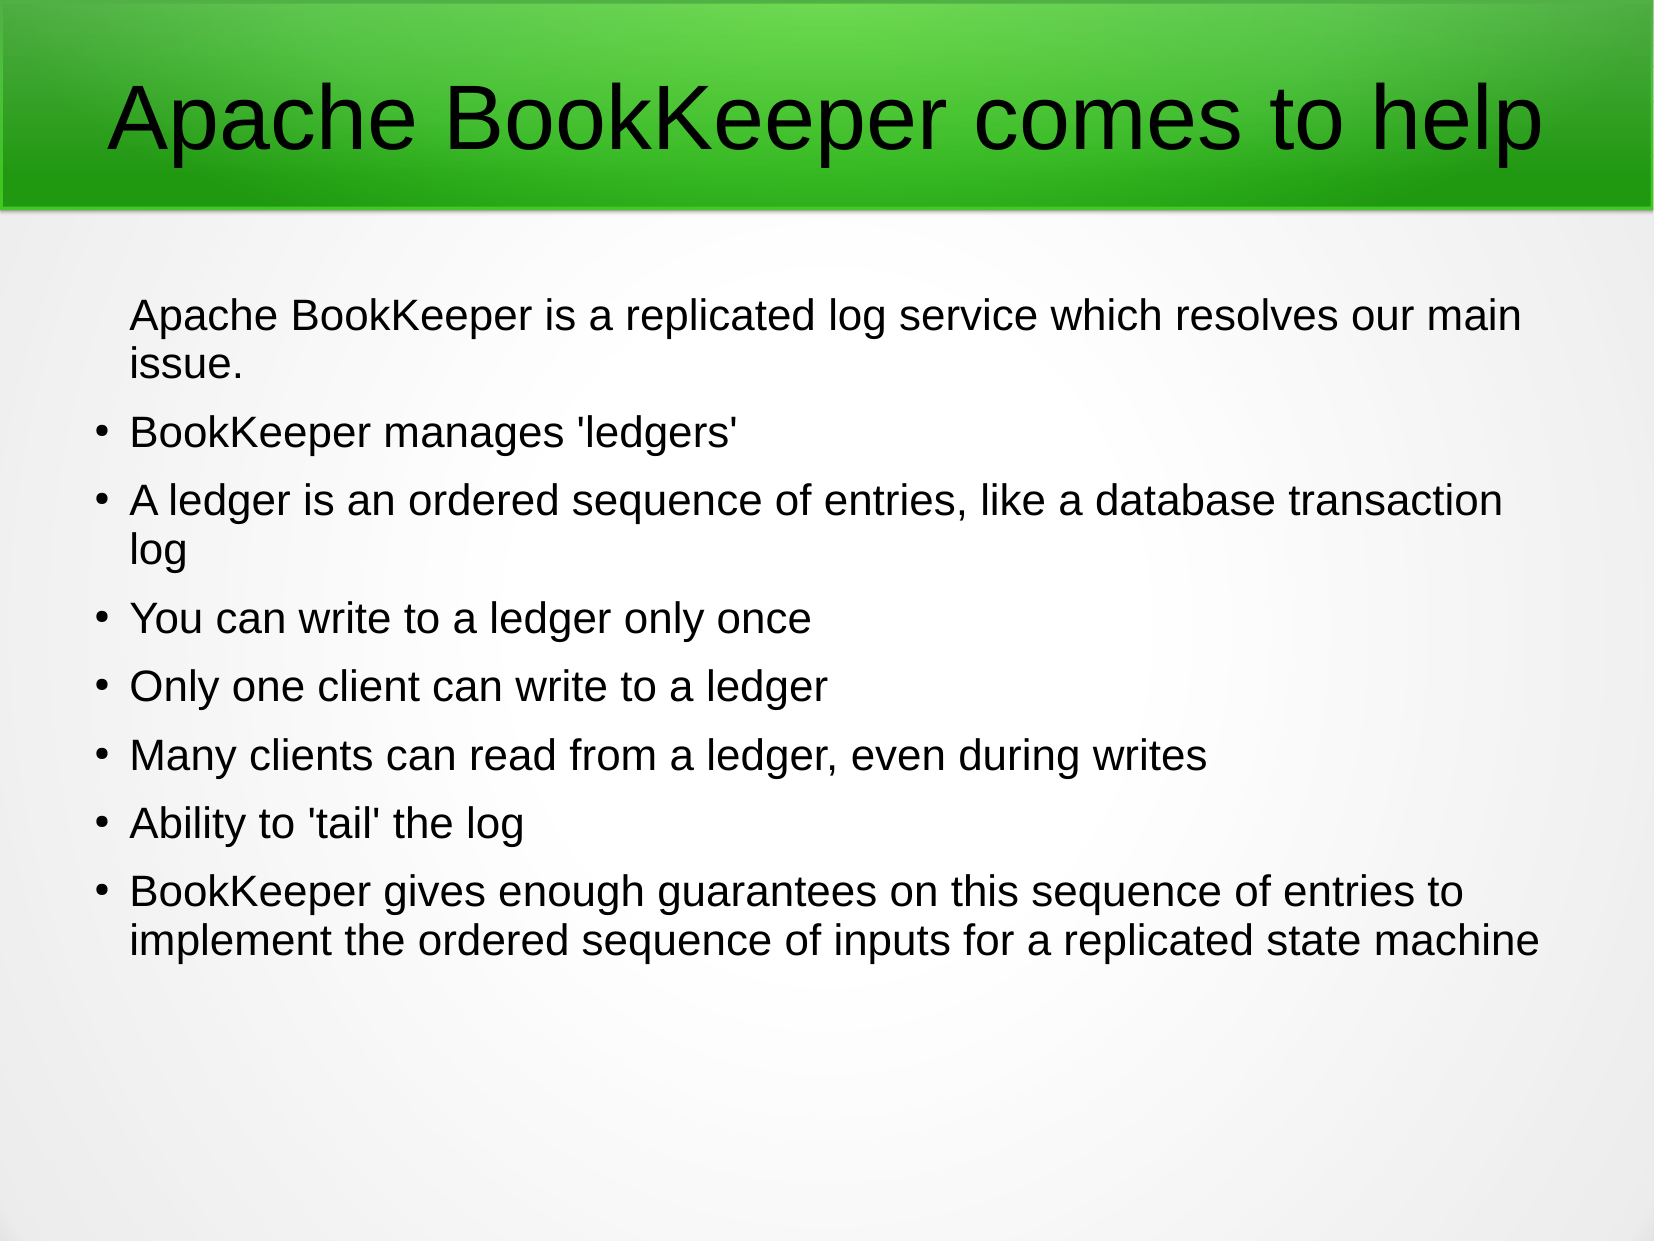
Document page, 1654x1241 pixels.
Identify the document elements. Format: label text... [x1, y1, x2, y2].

title Apache BookKeeper comes to help [82, 47, 1571, 189]
list Apache BookKeeper is a replicated log service which resolves our main issue. BookKeeper manages 'ledgers' A ledger is an ordered sequence of entries, like a database transaction log You can write to a ledger only once Only one client can write to a ledger Many clients can read from a ledger, even during writes Ability to 'tail' the log BookKeeper gives enough guarantees on this sequence of entries to implement the ordered sequence of inputs for a replicated state machine [82, 290, 1571, 1010]
